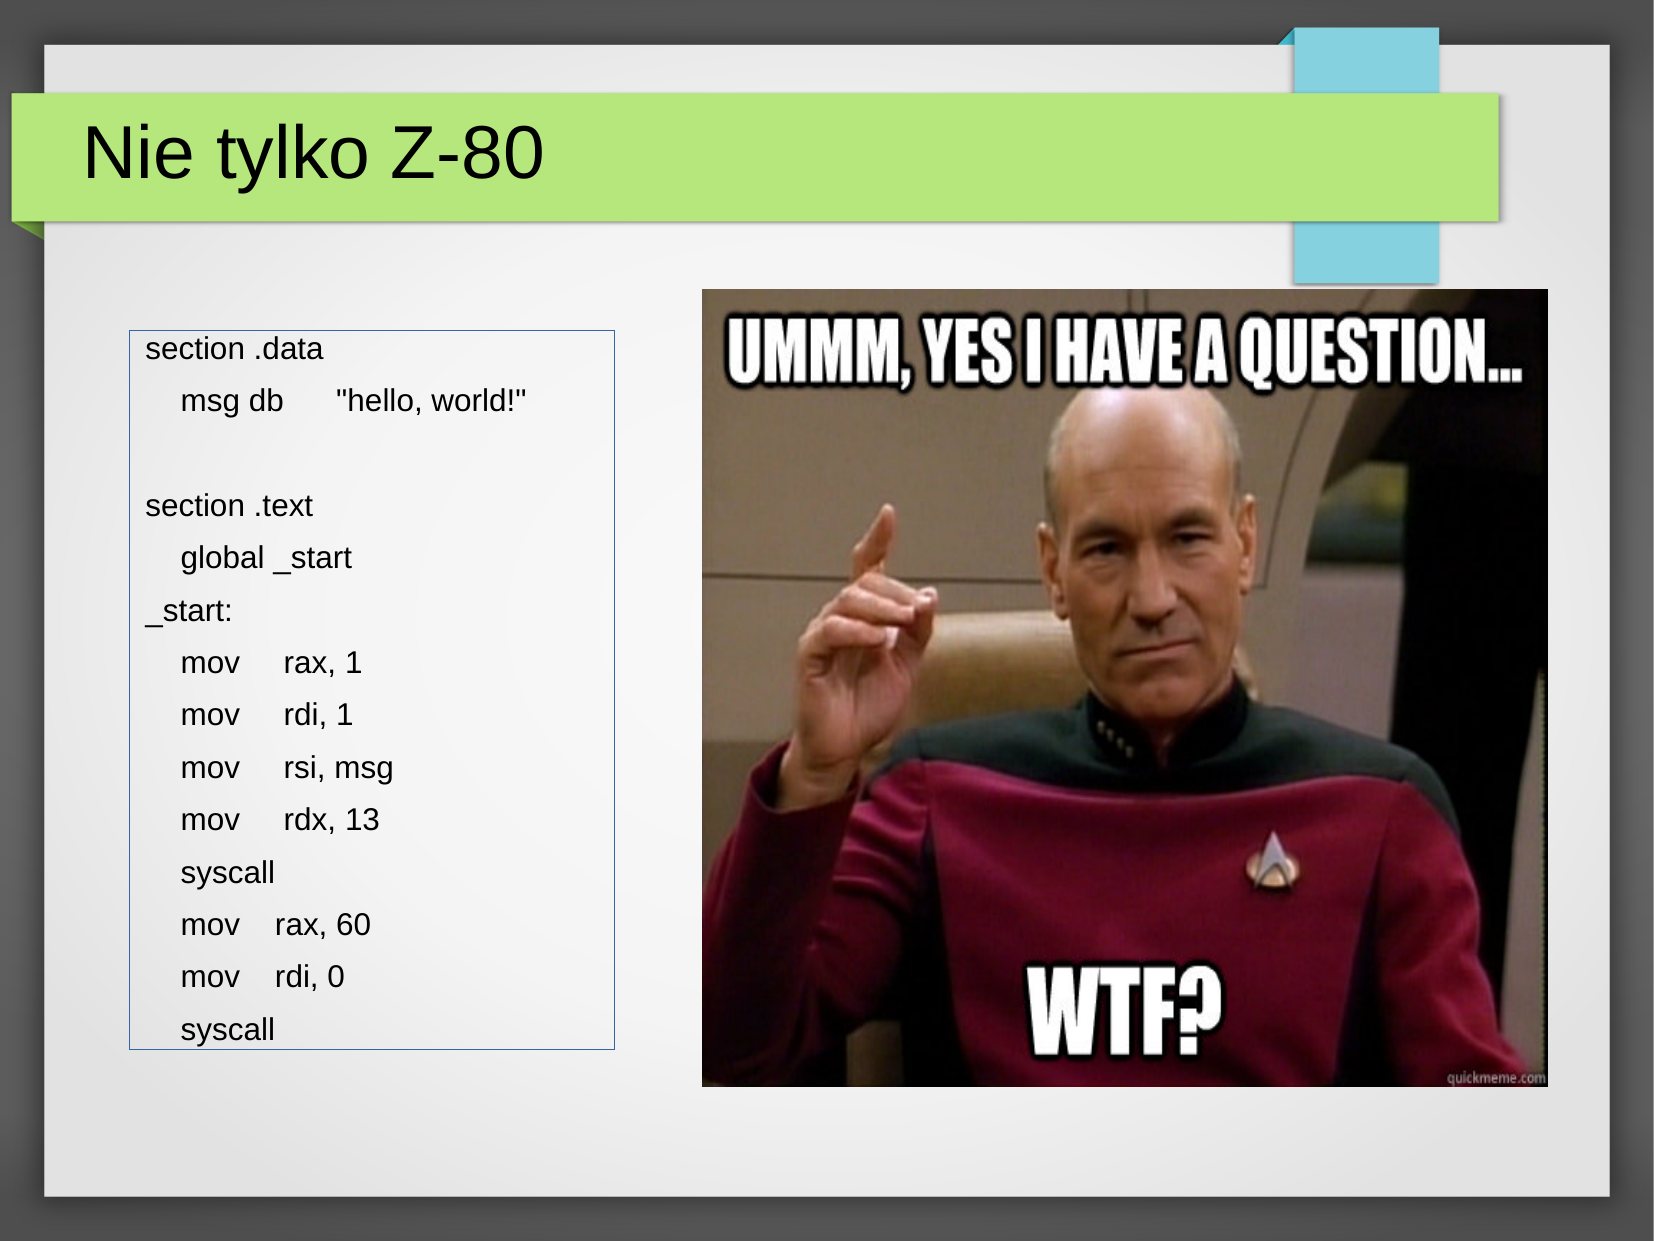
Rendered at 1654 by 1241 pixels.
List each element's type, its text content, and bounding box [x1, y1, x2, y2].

list section .data msg db "hello, world!" section .text global _start _start: mov rax, 1 mov rdi, 1 mov rsi, msg mov rdx, 13 syscall mov rax, 60 mov rdi, 0 syscall [129, 330, 615, 1050]
picture [0, 0, 1654, 1241]
title Nie tylko Z-80 [82, 49, 1571, 257]
